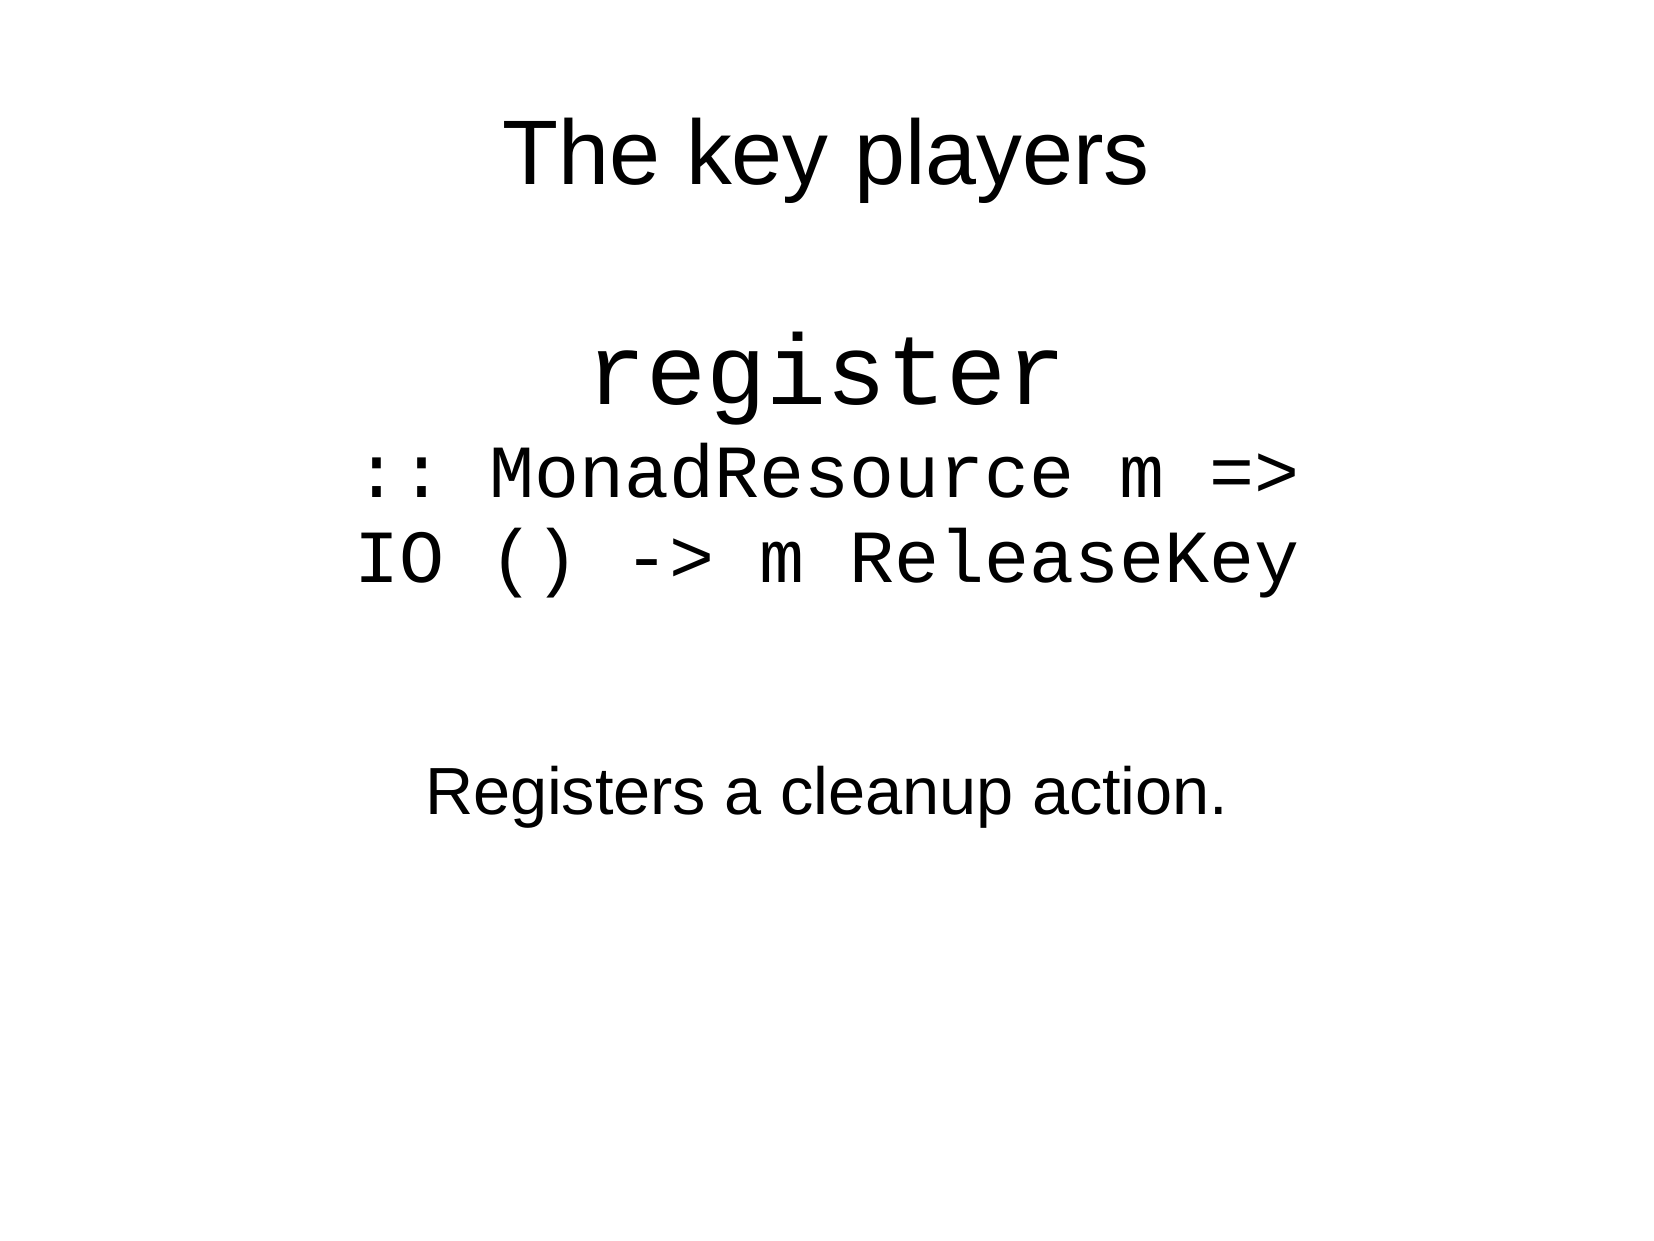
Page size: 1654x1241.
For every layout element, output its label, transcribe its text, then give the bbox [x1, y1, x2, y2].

subtitle register :: MonadResource m => IO () -> m ReleaseKey Registers a cleanup action. [82, 290, 1571, 1010]
title The key players [82, 49, 1571, 257]
